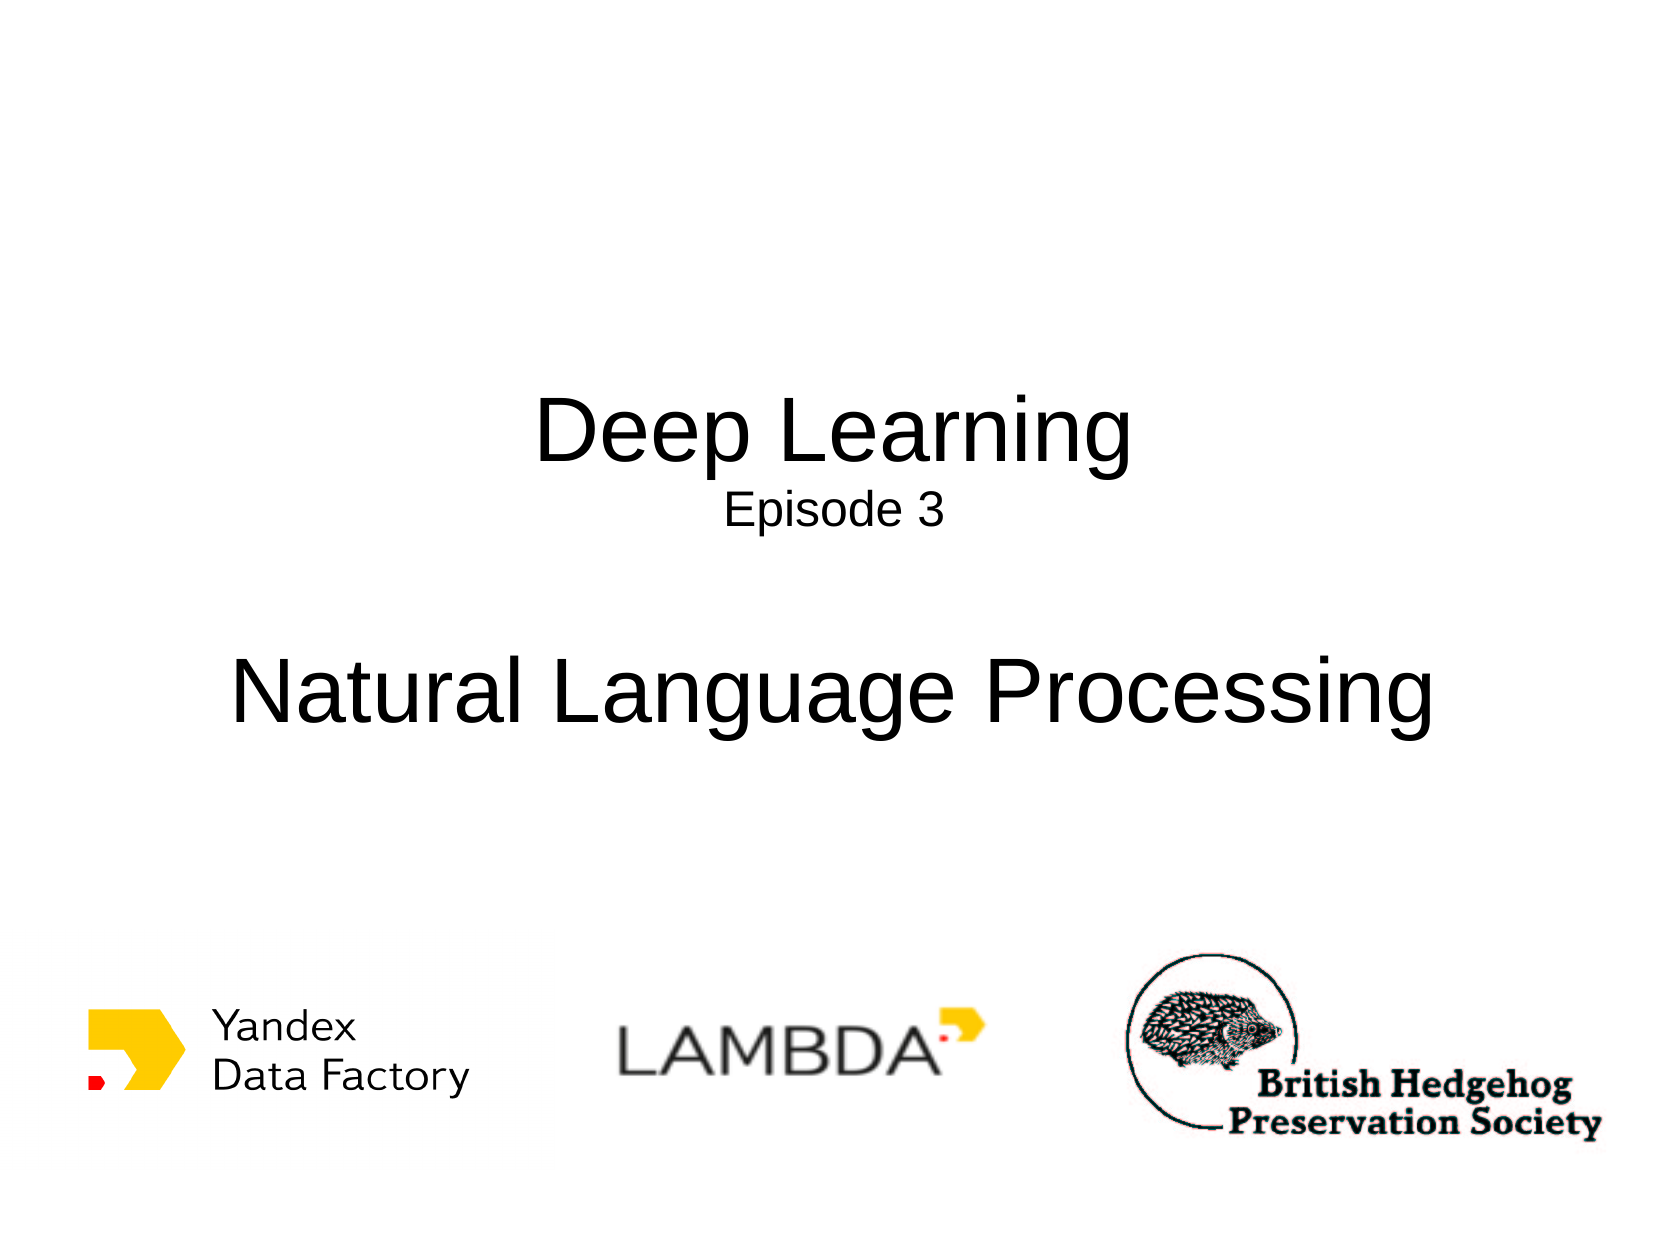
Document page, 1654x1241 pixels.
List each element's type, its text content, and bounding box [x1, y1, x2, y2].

title Deep Learning Episode 3 Natural Language Processing [90, 377, 1579, 743]
picture [0, 929, 555, 1170]
picture [584, 872, 1005, 1212]
picture [1049, 869, 1654, 1241]
